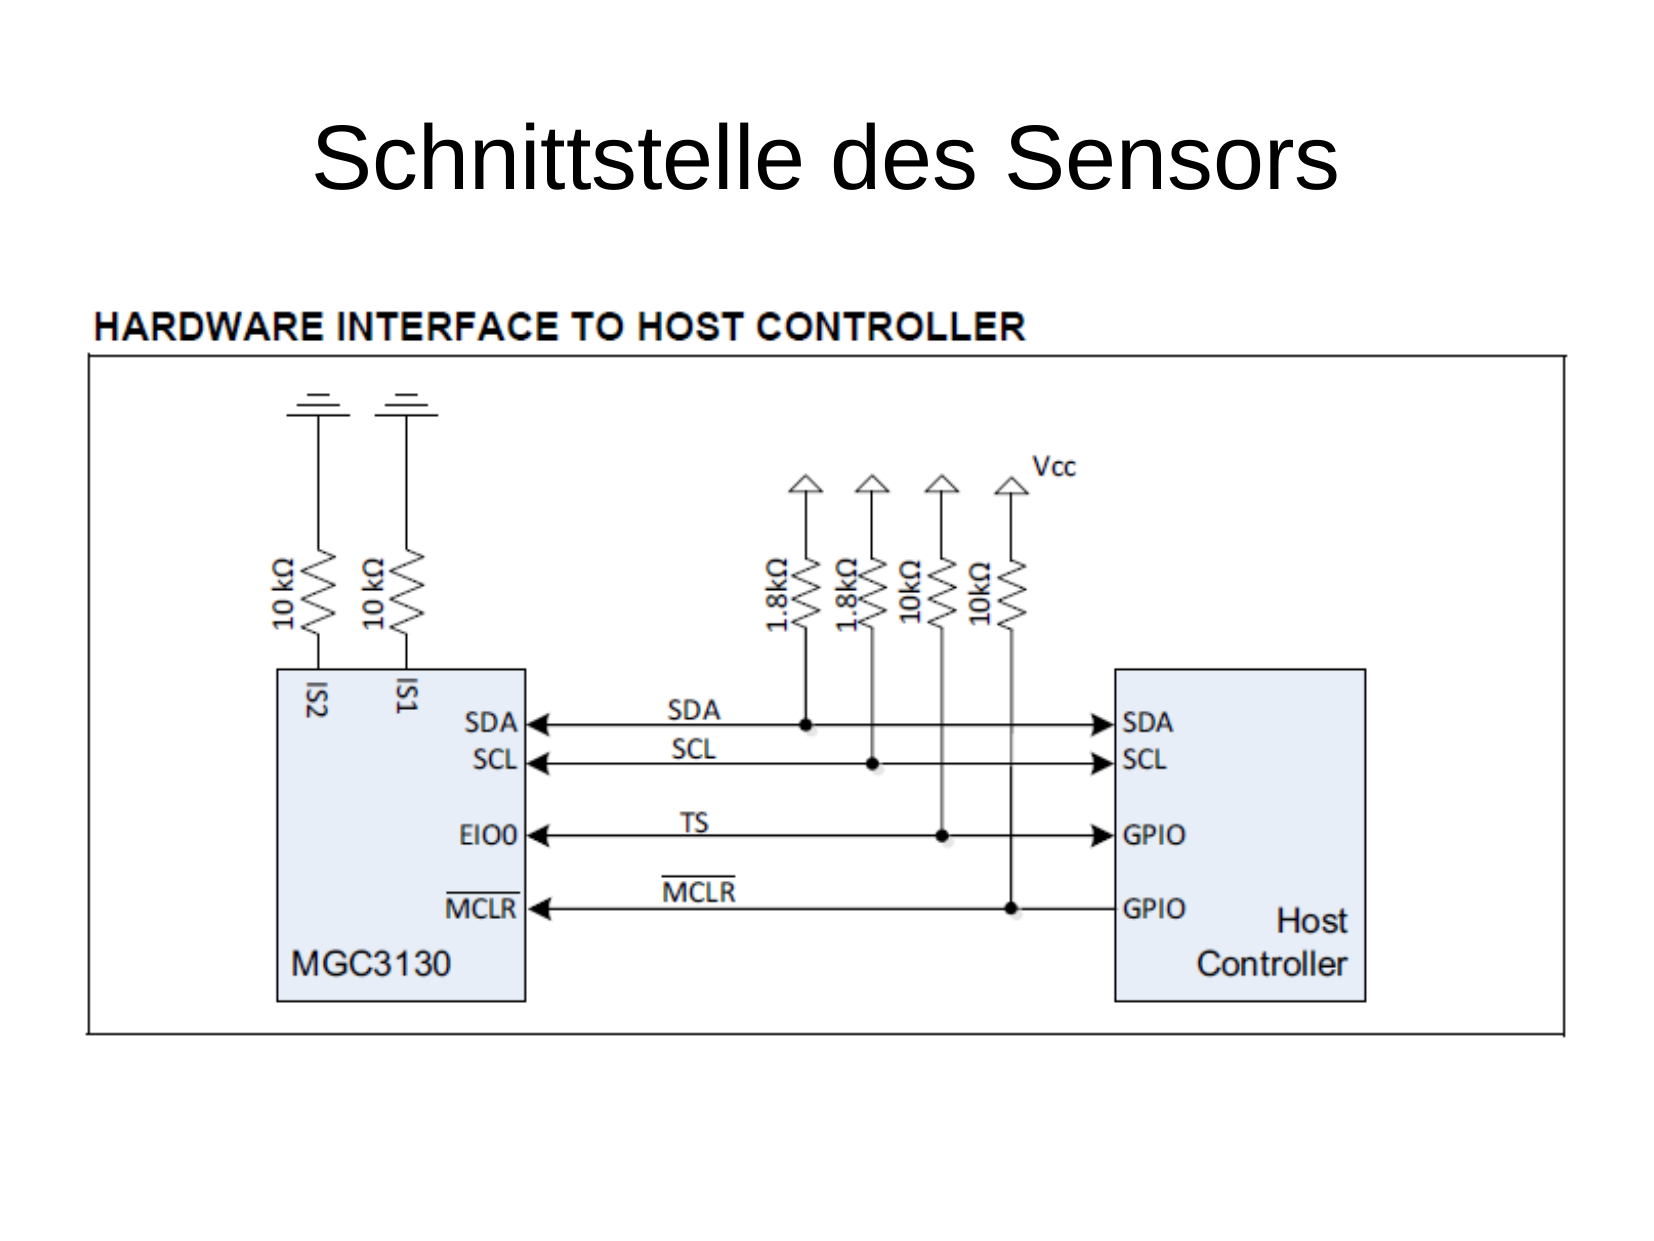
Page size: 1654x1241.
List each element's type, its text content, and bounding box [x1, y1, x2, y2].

picture [74, 296, 1580, 1051]
title Schnittstelle des Sensors [82, 49, 1571, 257]
